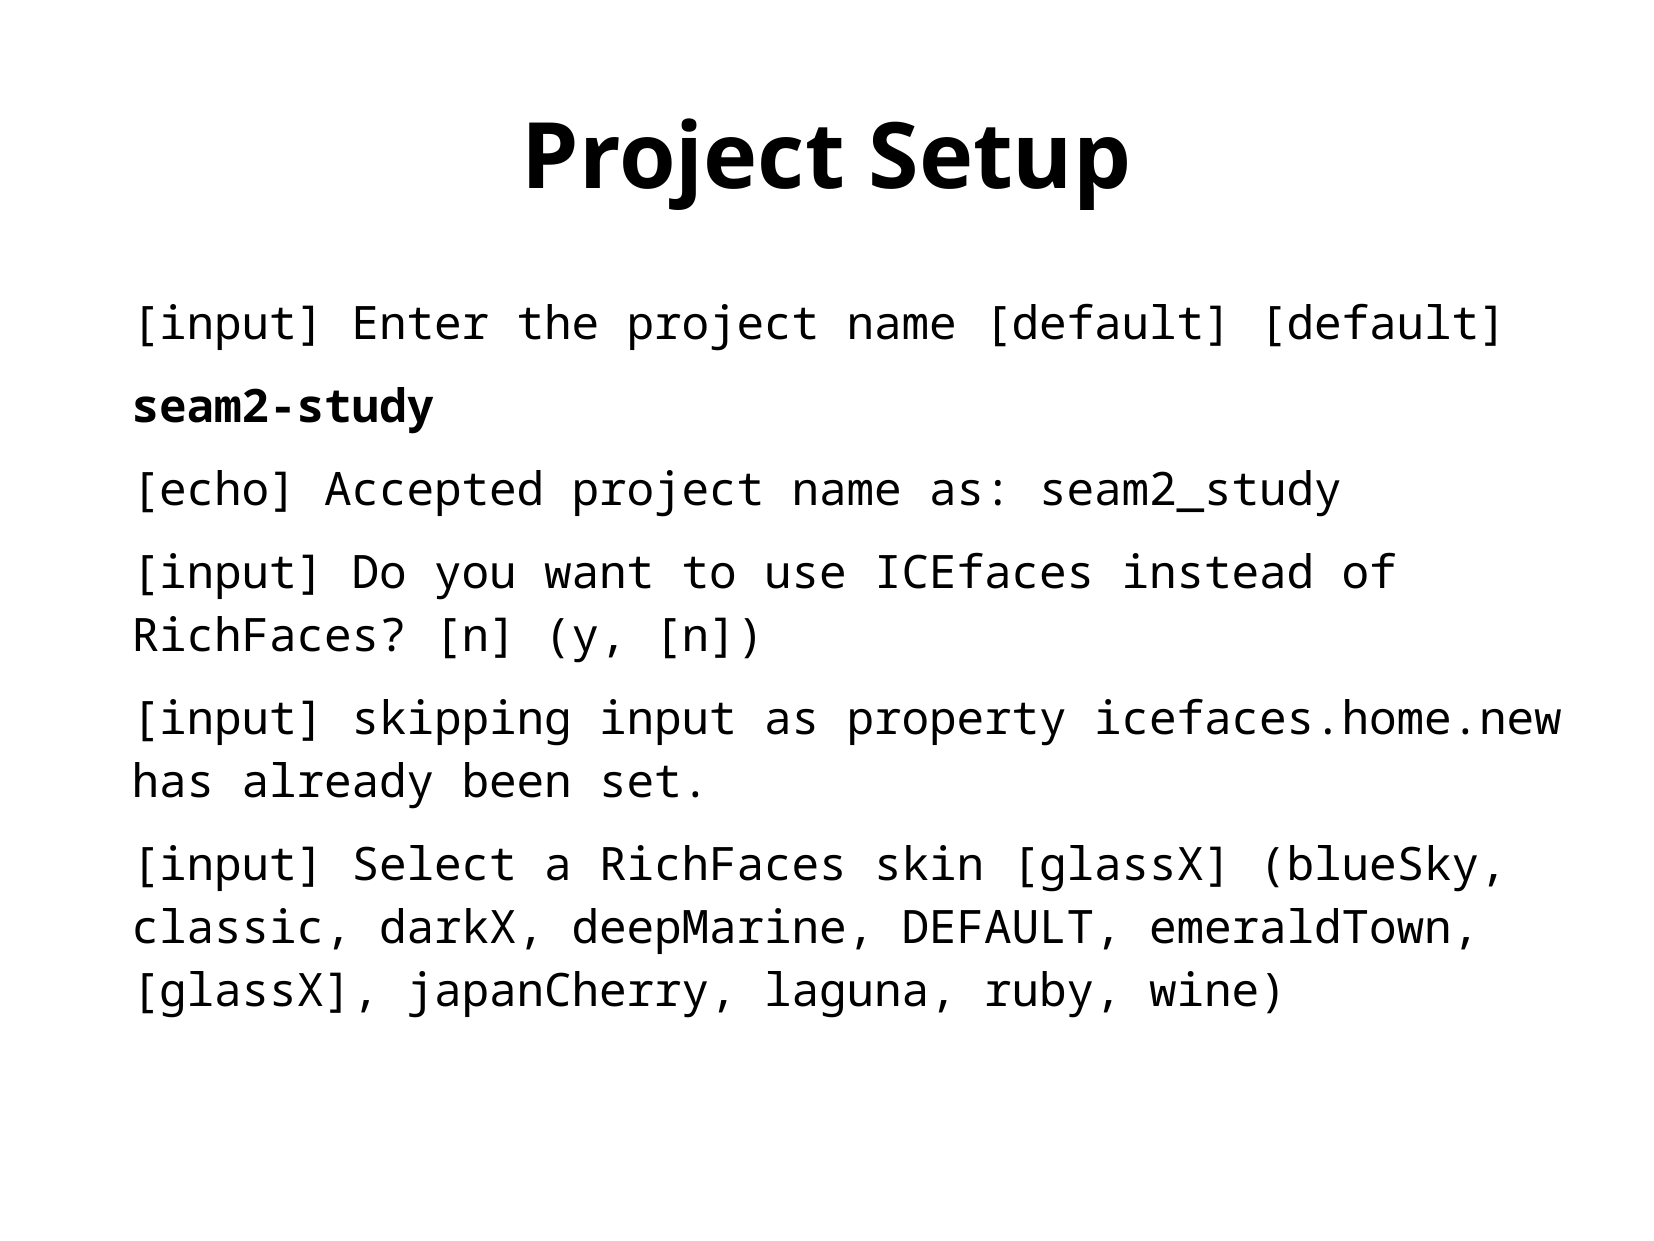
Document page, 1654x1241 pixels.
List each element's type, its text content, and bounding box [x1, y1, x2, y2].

title Project Setup [82, 49, 1571, 257]
list [input] Enter the project name [default] [default] seam2-study [echo] Accepted project name as: seam2_study [input] Do you want to use ICEfaces instead of RichFaces? [n] (y, [n]) [input] skipping input as property icefaces.home.new has already been set. [input] Select a RichFaces skin [glassX] (blueSky, classic, darkX, deepMarine, DEFAULT, emeraldTown, [glassX], japanCherry, laguna, ruby, wine) [82, 290, 1571, 1109]
